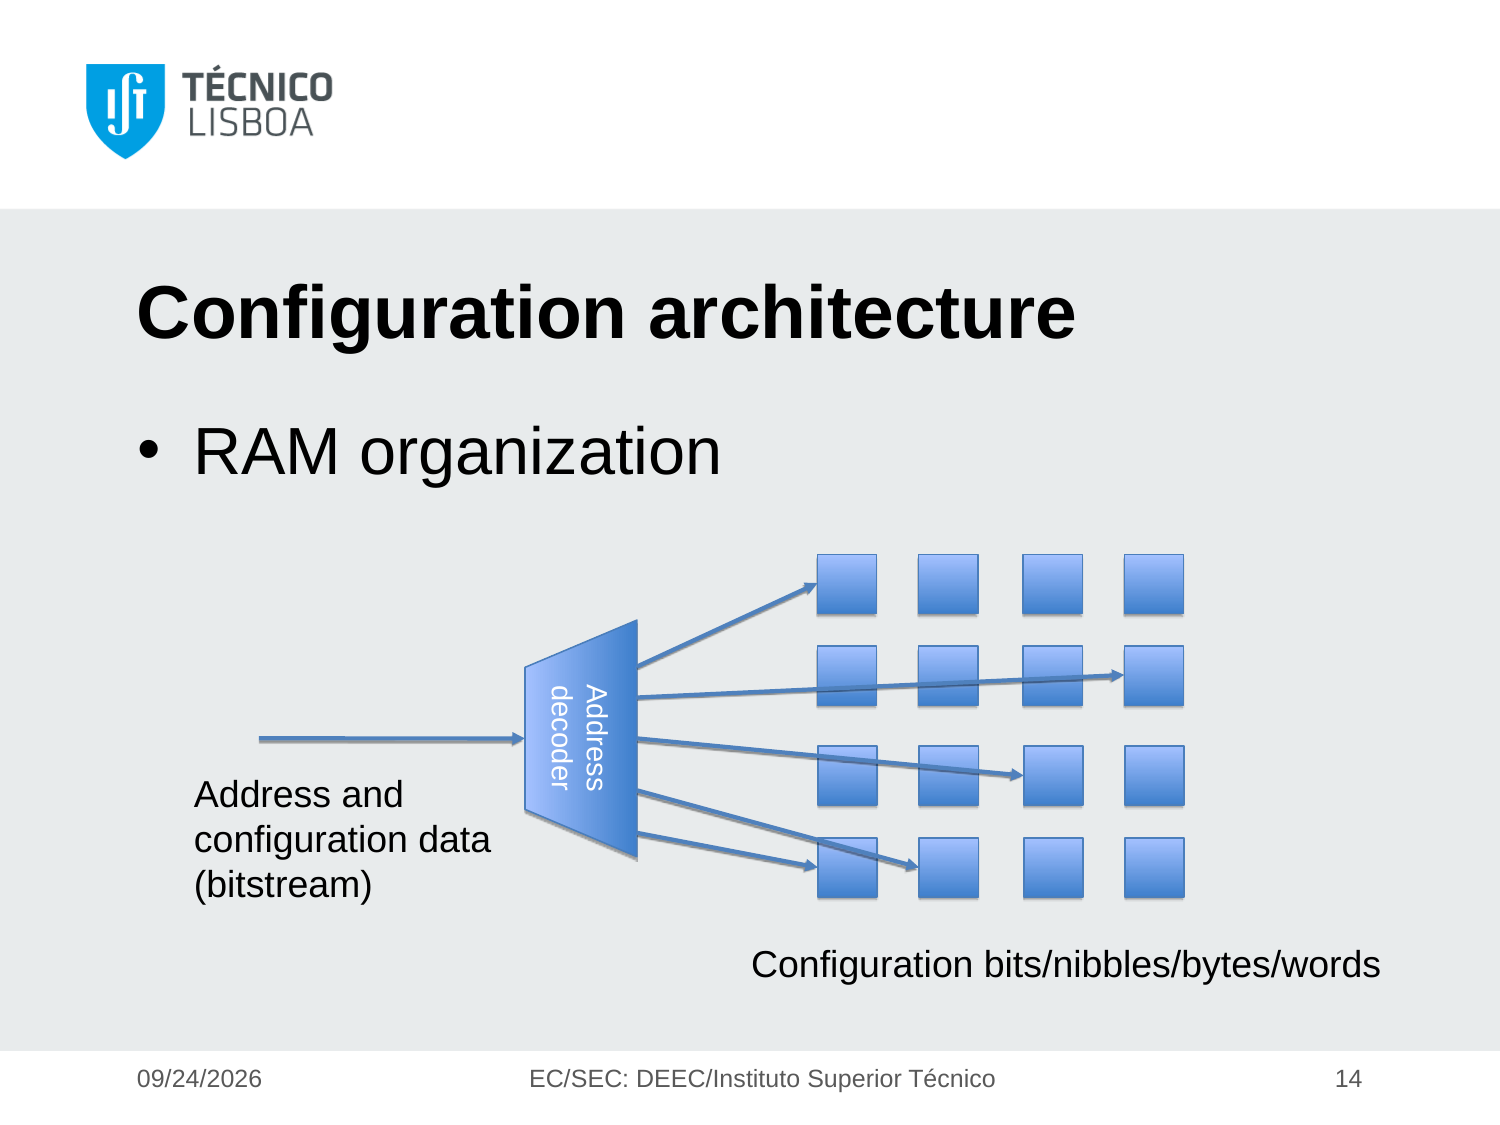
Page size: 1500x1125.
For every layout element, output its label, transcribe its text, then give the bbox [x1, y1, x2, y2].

text_box [1125, 838, 1184, 897]
text_box [818, 759, 877, 805]
text_box [1124, 646, 1184, 705]
text_box Address and configuration data (bitstream) [179, 762, 525, 913]
text_box [818, 646, 877, 686]
list RAM organization [121, 400, 1378, 529]
text_box Address decoder [525, 620, 637, 857]
slide_number 11/02/2020 [121, 1052, 425, 1103]
text_box [1024, 838, 1083, 897]
text_box [818, 554, 877, 614]
text_box [1023, 554, 1082, 614]
title Configuration architecture [121, 237, 1378, 381]
text_box [818, 843, 877, 897]
text_box [919, 646, 978, 682]
text_box [1125, 746, 1184, 805]
text_box [818, 689, 877, 705]
text_box [919, 554, 978, 614]
text_box [919, 684, 978, 705]
text_box [1023, 646, 1082, 677]
text_box [919, 838, 978, 897]
text_box [919, 746, 978, 769]
picture [0, 0, 1500, 1125]
text_box [919, 768, 978, 805]
text_box [818, 746, 877, 759]
text_box [1023, 680, 1082, 705]
text_box [1024, 746, 1083, 805]
footer EC/SEC: DEEC/Instituto Superior Técnico [512, 1052, 1021, 1103]
text_box [823, 838, 877, 853]
slide_number <number> [1077, 1052, 1378, 1103]
text_box Configuration bits/nibbles/bytes/words [736, 932, 1397, 993]
text_box [1124, 554, 1184, 614]
